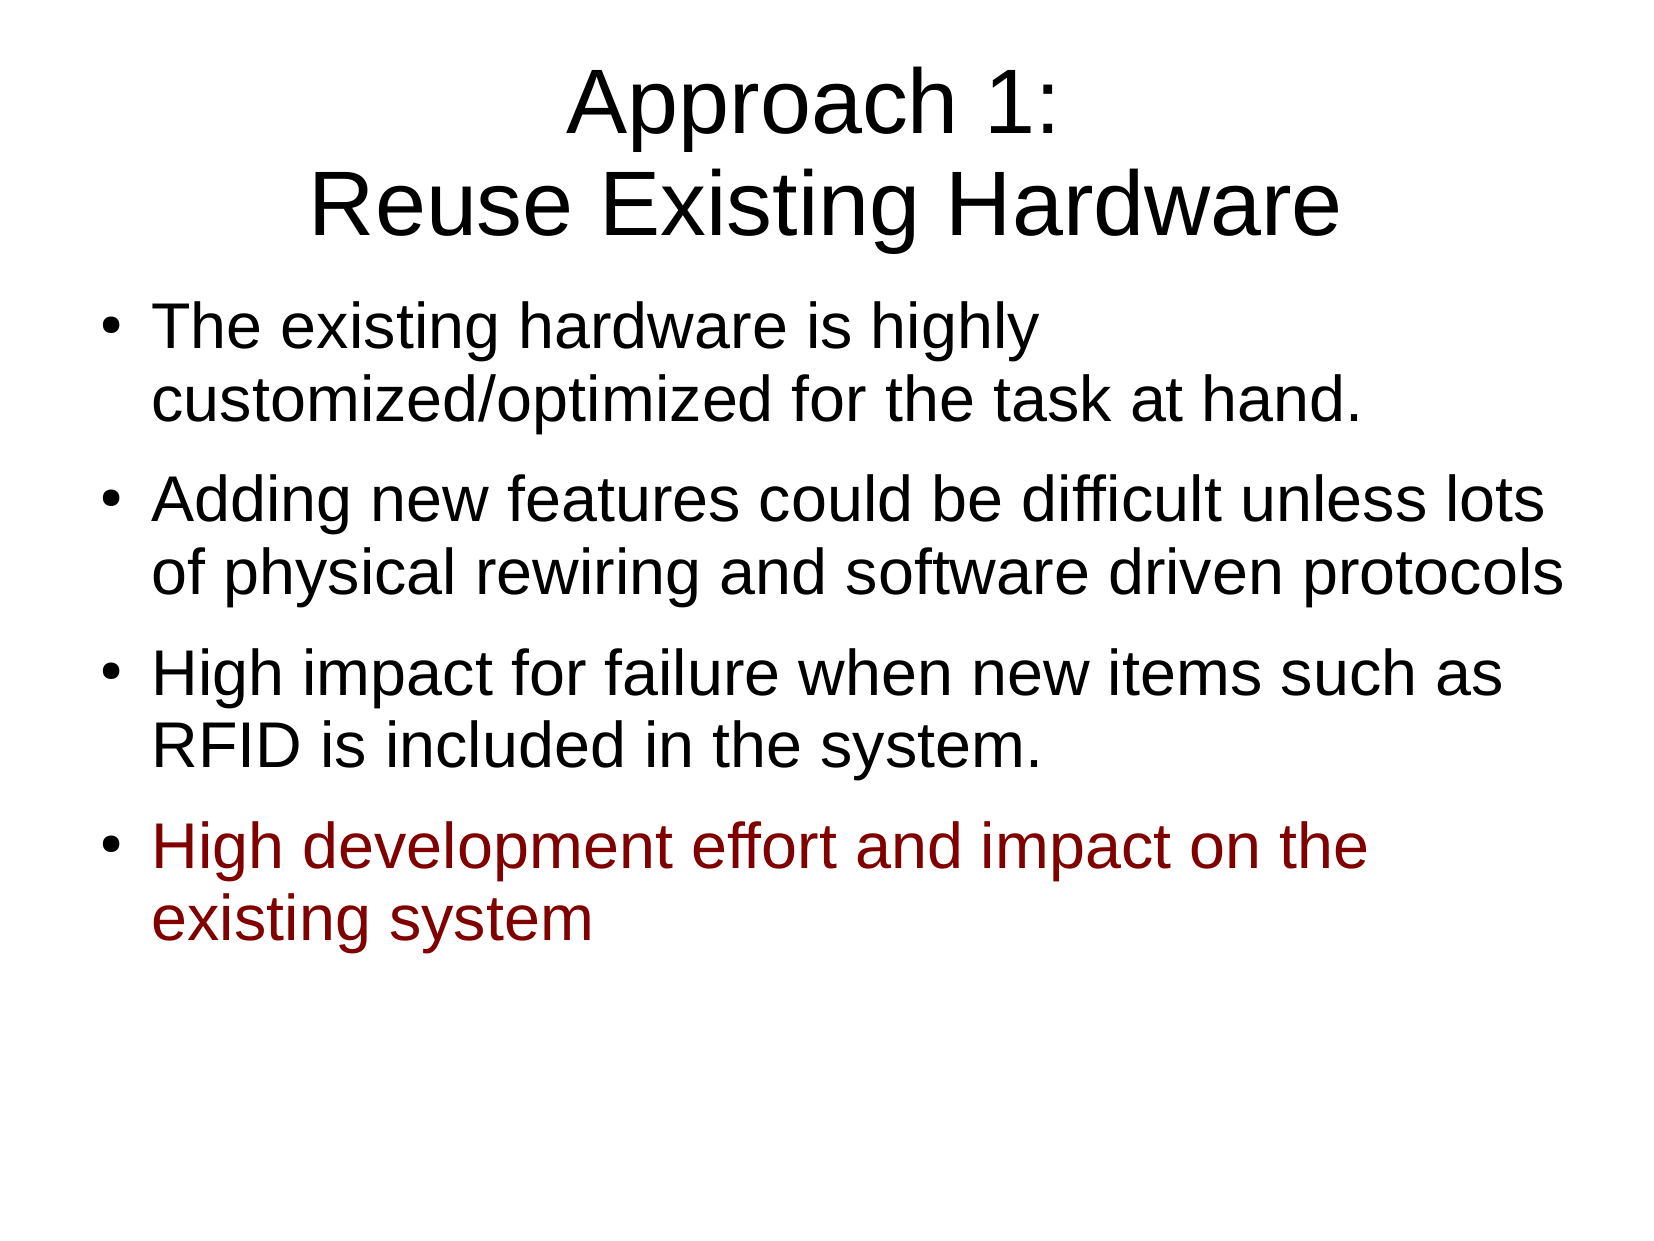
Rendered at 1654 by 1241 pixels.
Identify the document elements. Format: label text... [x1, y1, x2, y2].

list The existing hardware is highly customized/optimized for the task at hand. Adding new features could be difficult unless lots of physical rewiring and software driven protocols High impact for failure when new items such as RFID is included in the system. High development effort and impact on the existing system [82, 290, 1571, 1010]
title Approach 1: Reuse Existing Hardware [82, 49, 1571, 257]
